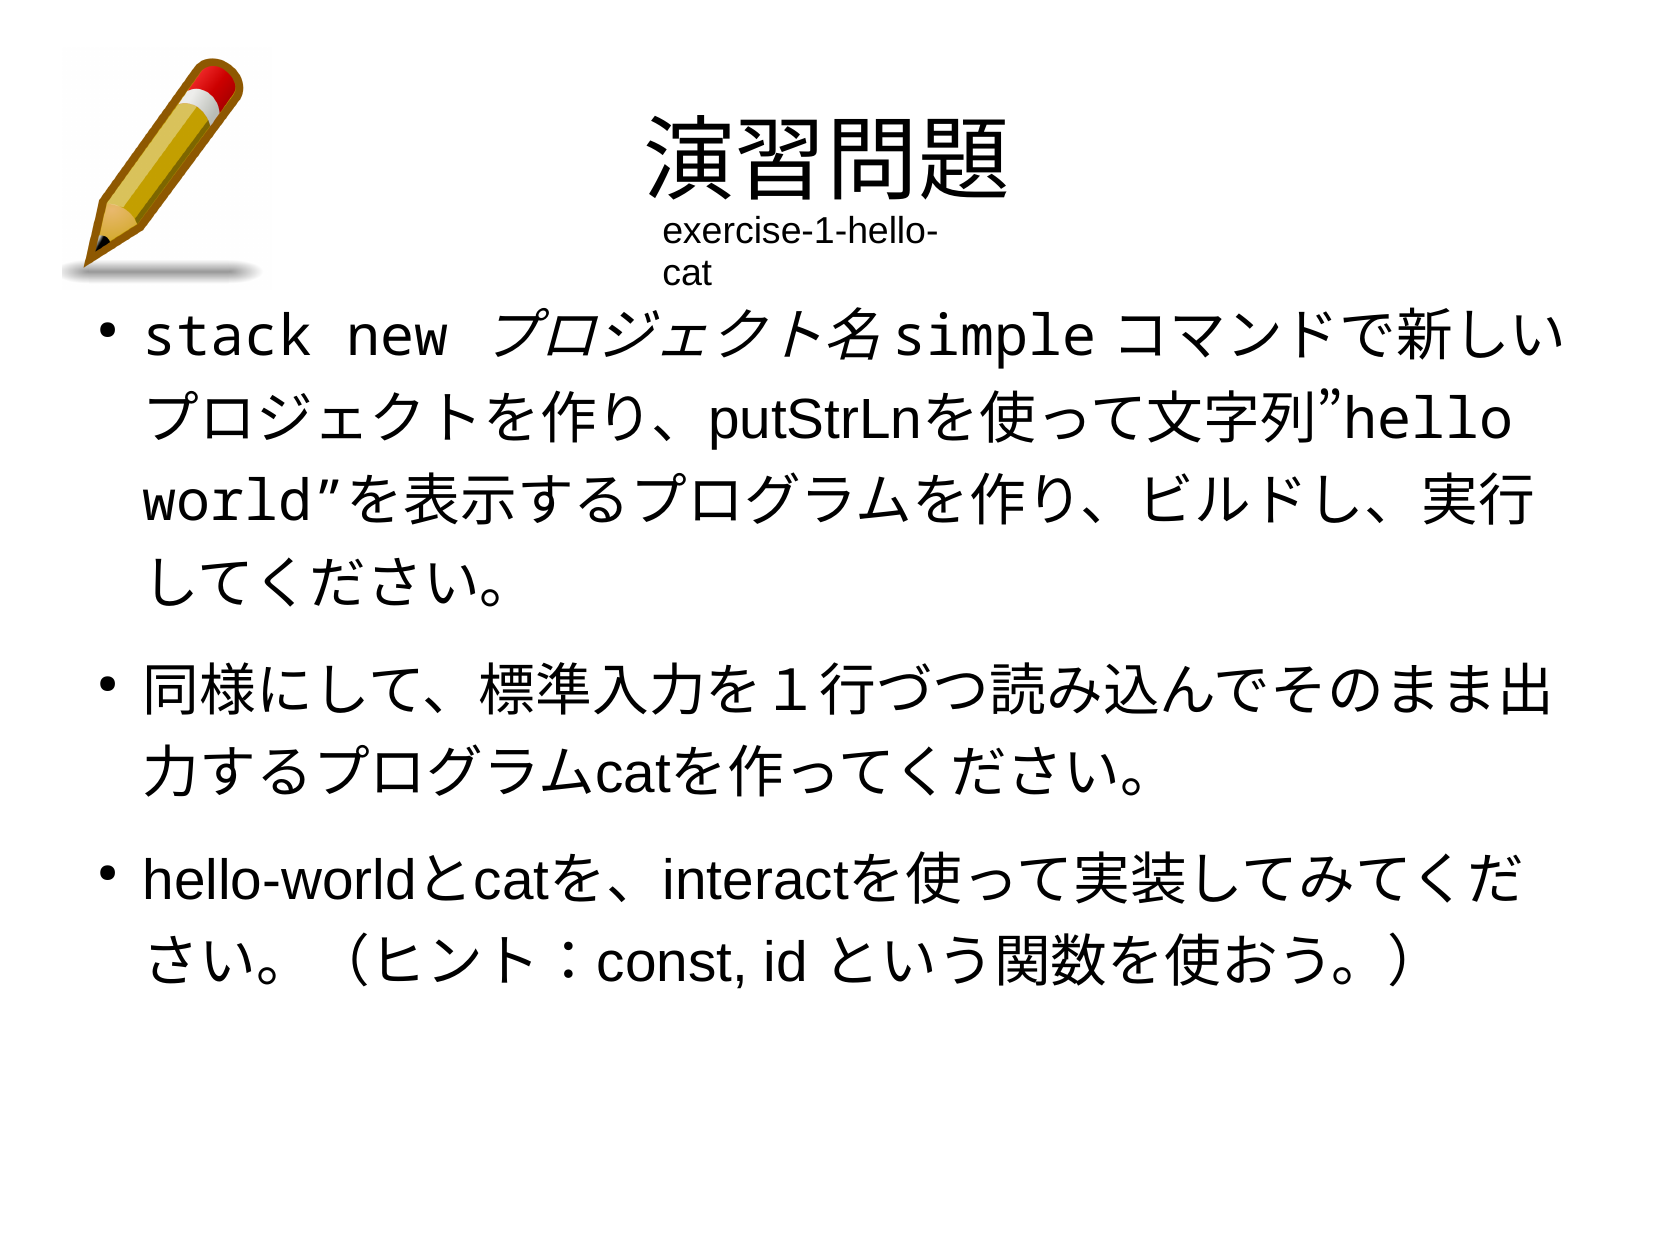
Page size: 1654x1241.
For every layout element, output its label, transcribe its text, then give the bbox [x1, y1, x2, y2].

list stack new プロジェクト名 simple コマンドで新しいプロジェクトを作り、putStrLnを使って文字列”hello world”を表示するプログラムを作り、ビルドし、実行してください。 同様にして、標準入力を１行づつ読み込んでそのまま出力するプログラムcatを作ってください。 hello-worldとcatを、interactを使って実装してみてください。（ヒント：const, id という関数を使おう。） [82, 290, 1571, 1010]
title 演習問題 [272, 49, 1571, 257]
text_box exercise-1-hello-cat [647, 201, 1004, 259]
picture [62, 47, 272, 290]
